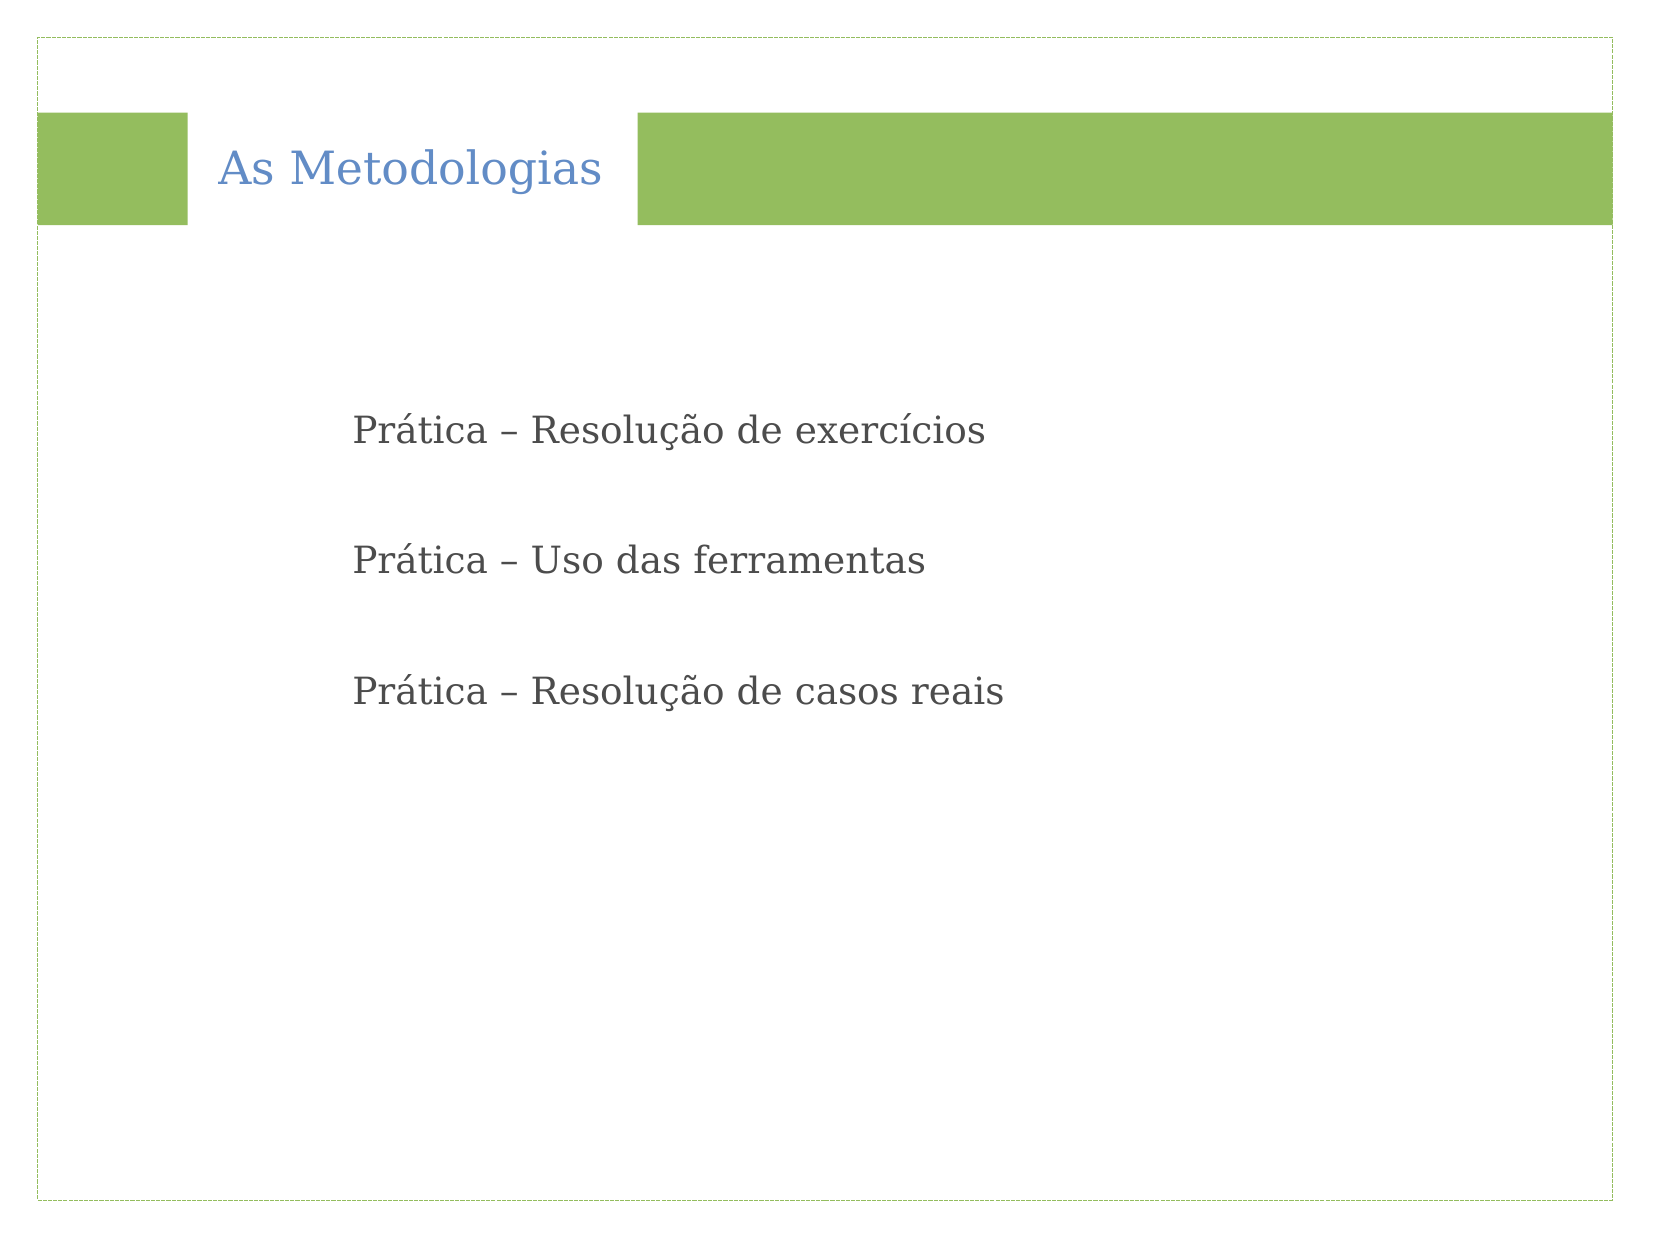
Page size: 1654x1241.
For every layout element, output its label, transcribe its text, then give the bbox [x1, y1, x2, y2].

text_box [37, 112, 188, 226]
text_box [637, 112, 1613, 226]
text_box As Metodologias [203, 134, 619, 203]
text_box Prática – Resolução de exercícios Prática – Uso das ferramentas Prática – Resolução de casos reais [337, 379, 1426, 905]
